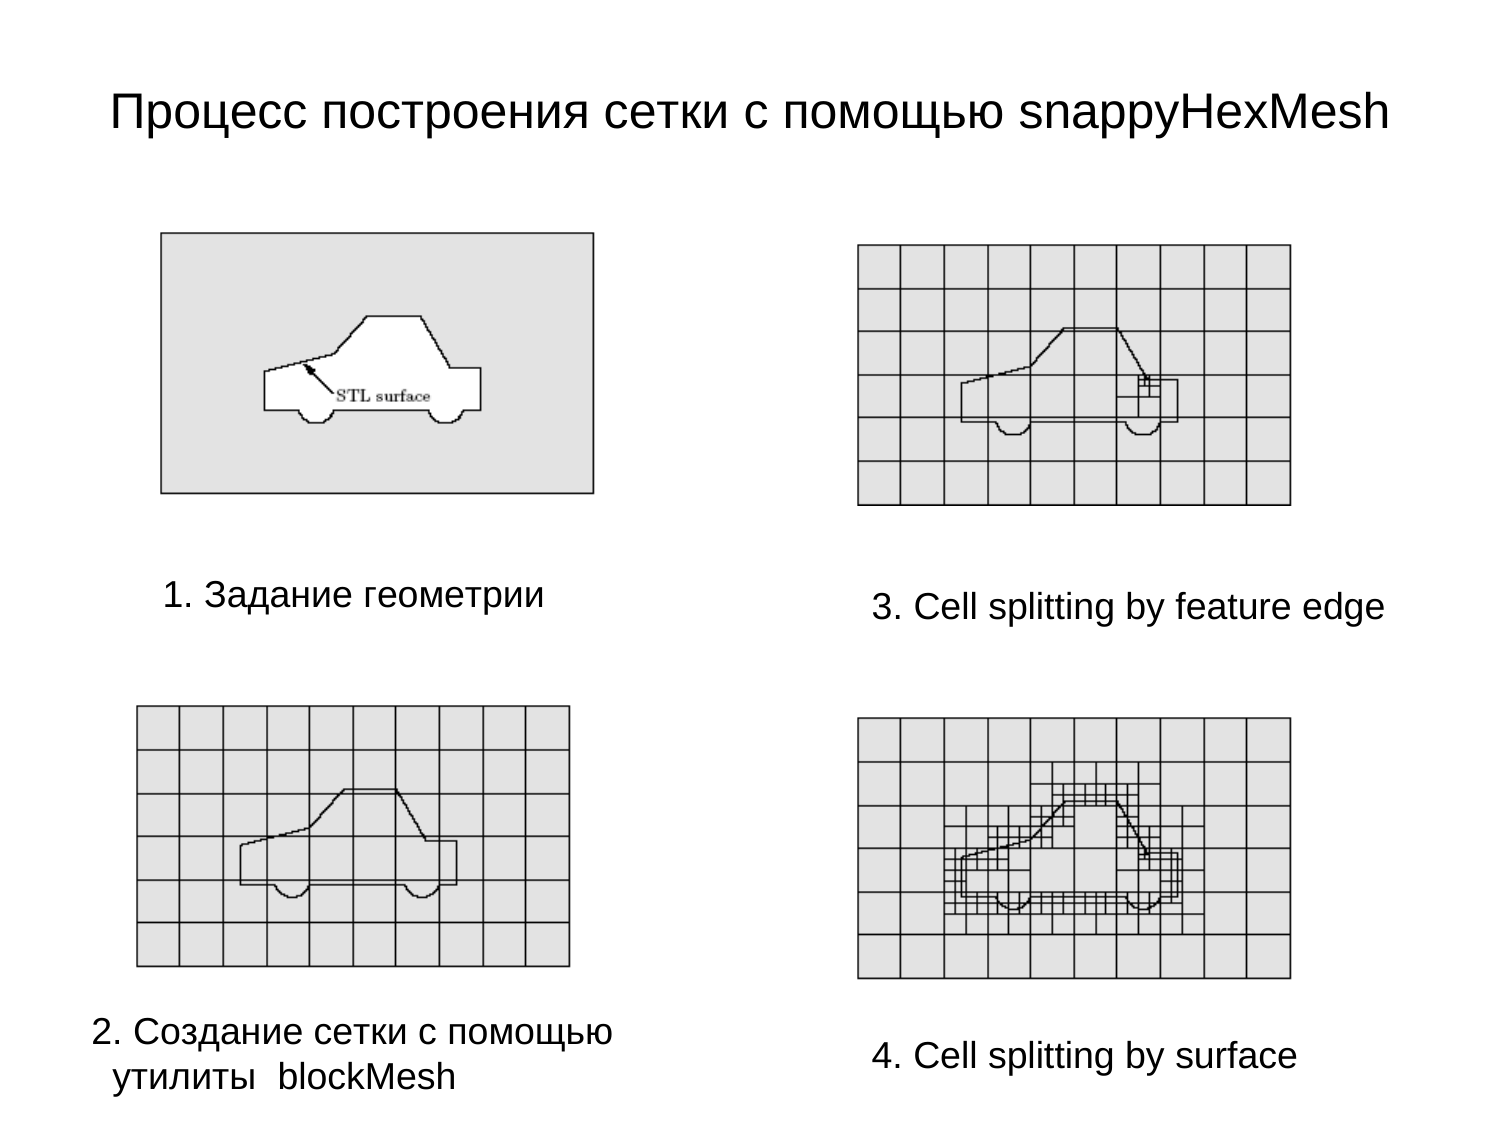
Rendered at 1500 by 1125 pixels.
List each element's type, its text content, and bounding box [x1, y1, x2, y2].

text_box 1. Задание геометрии [147, 562, 561, 623]
picture [856, 243, 1293, 506]
text_box 3. Cell splitting by feature edge [856, 574, 1401, 635]
picture [135, 704, 572, 969]
picture [159, 231, 596, 496]
text_box 2. Создание сетки с помощью утилиты blockMesh [76, 999, 668, 1105]
text_box 4. Cell splitting by surface [856, 1023, 1314, 1084]
title Процесс построения сетки с помощью snappyHexMesh [75, 45, 1426, 173]
picture [856, 716, 1293, 981]
